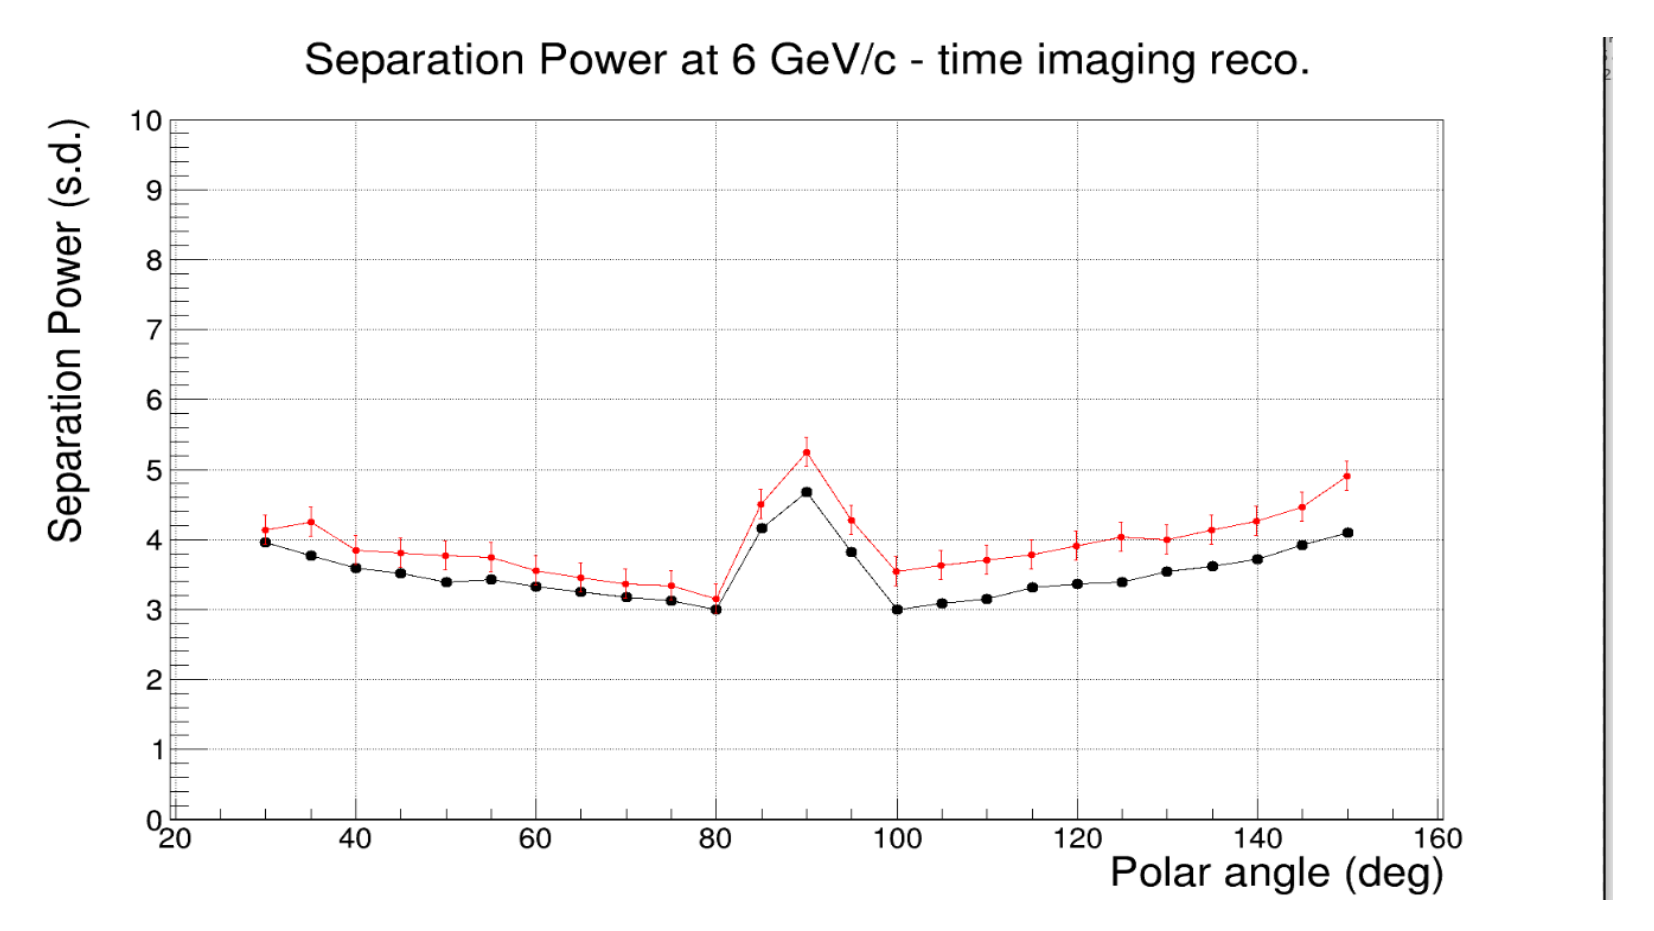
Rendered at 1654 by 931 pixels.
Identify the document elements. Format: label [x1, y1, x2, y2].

picture [16, 37, 1613, 901]
